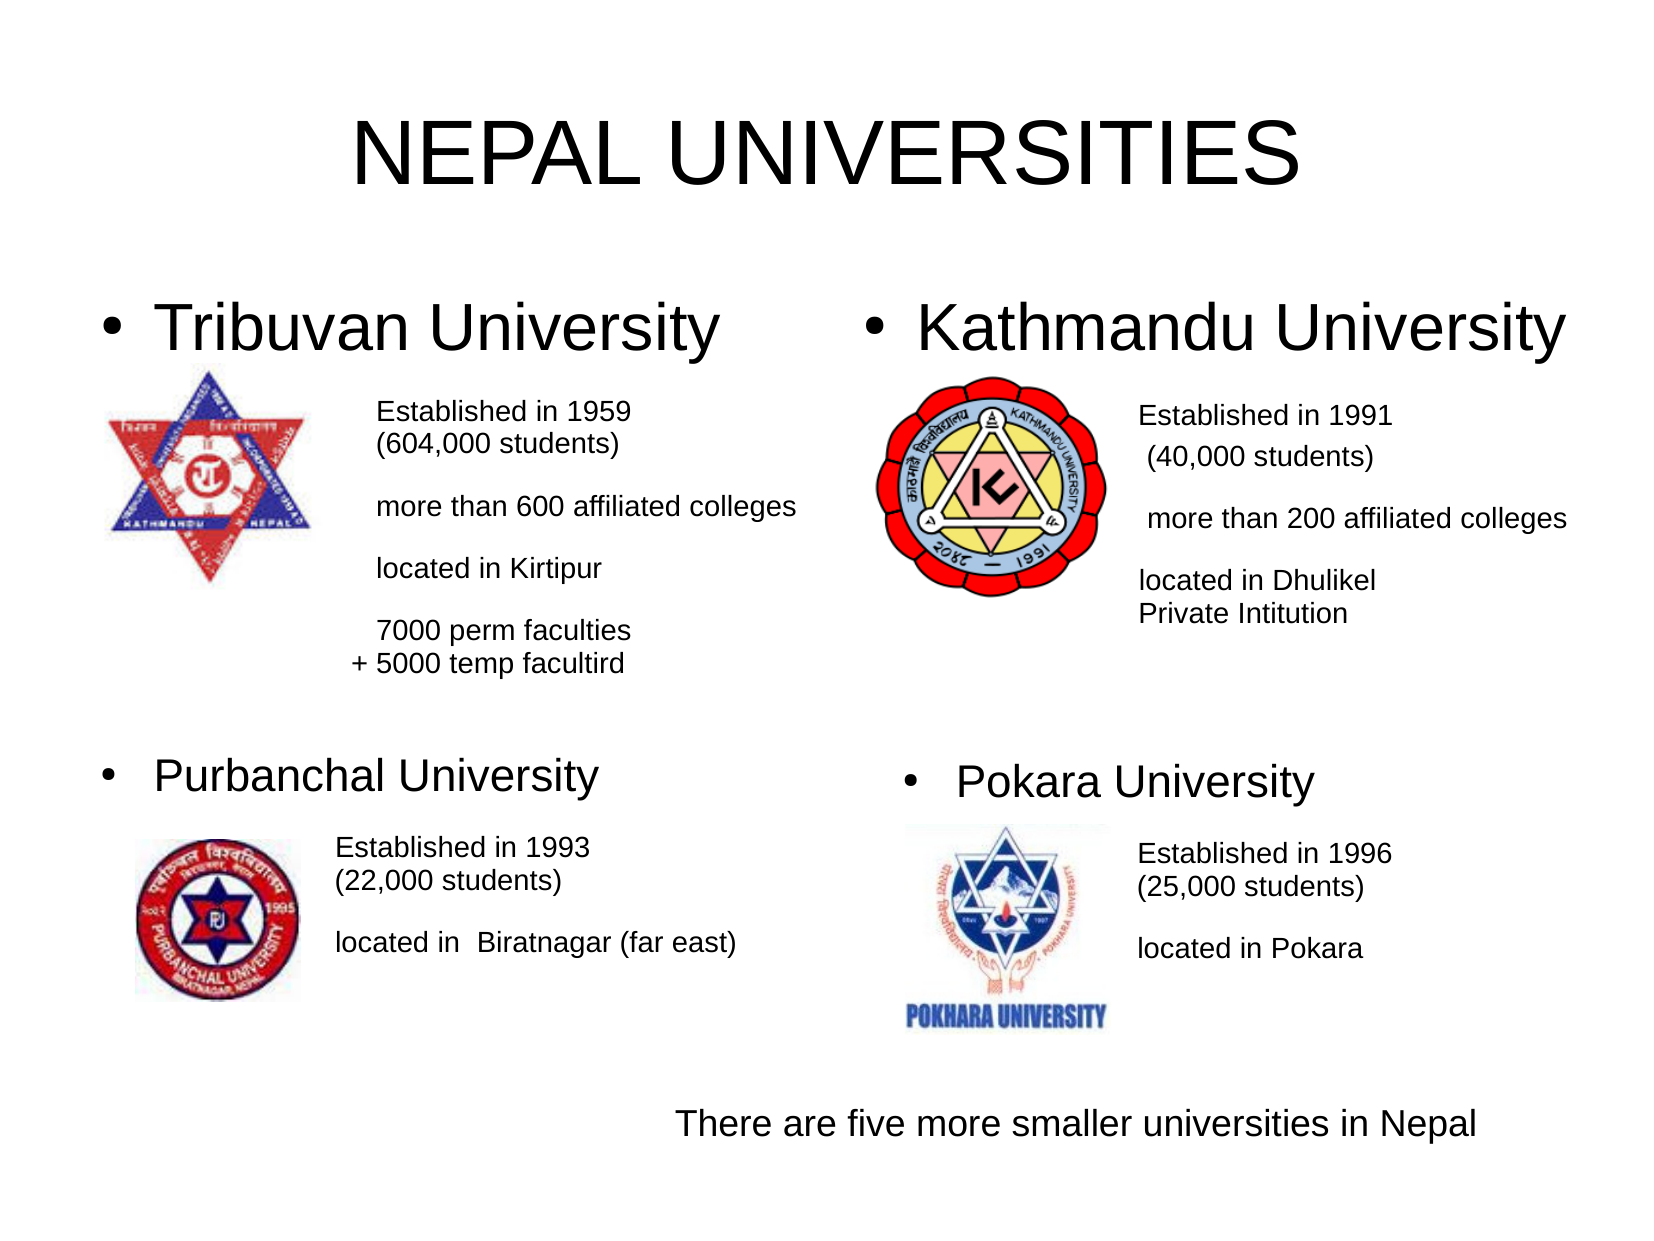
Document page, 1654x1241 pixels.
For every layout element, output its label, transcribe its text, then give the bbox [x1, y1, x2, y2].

list Purbanchal University Established in 1993 (22,000 students) located in Biratnagar (far east) [82, 750, 809, 1094]
picture [872, 374, 1111, 601]
title NEPAL UNIVERSITIES [82, 49, 1571, 257]
picture [905, 824, 1111, 1036]
list Tribuvan University Established in 1959 (604,000 students) more than 600 affiliated colleges located in Kirtipur 7000 perm faculties + 5000 temp facultird [82, 290, 809, 721]
list Kathmandu University Established in 1991 (40,000 students) more than 200 affiliated colleges located in Dhulikel Private Intitution [845, 290, 1572, 756]
picture [135, 839, 301, 1002]
text_box There are five more smaller universities in Nepal [660, 1095, 1583, 1171]
picture [88, 363, 331, 601]
list Pokara University Established in 1996 (25,000 students) located in Pokara [885, 755, 1495, 1051]
